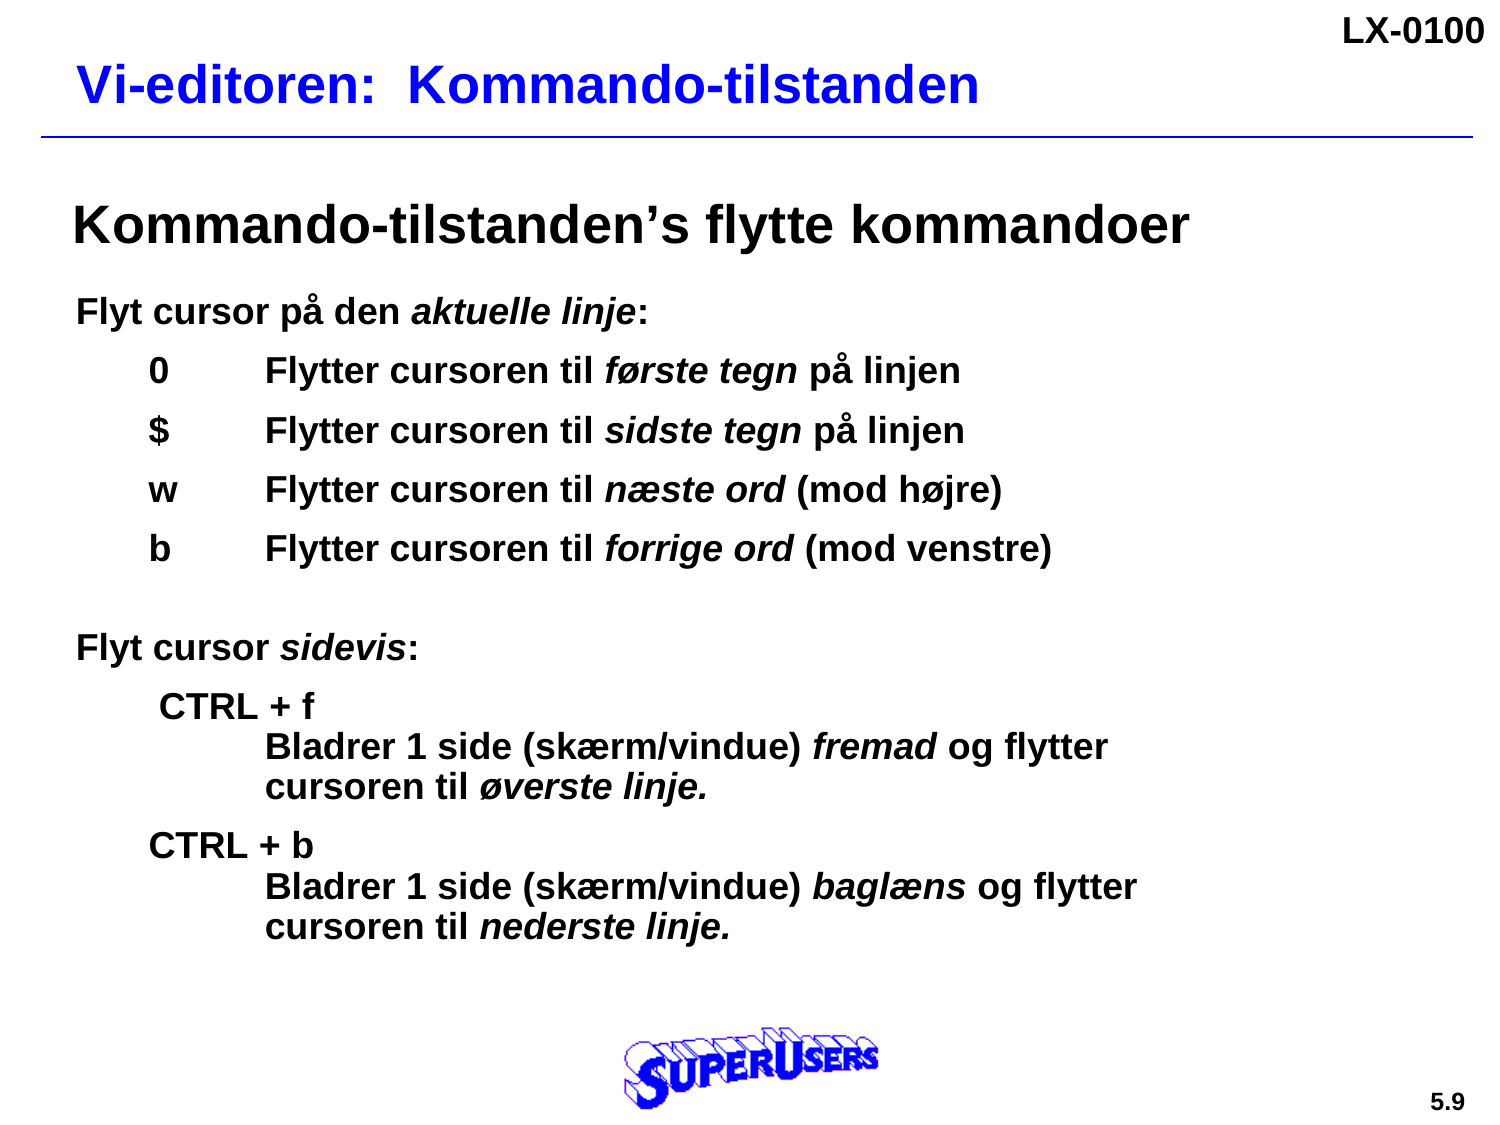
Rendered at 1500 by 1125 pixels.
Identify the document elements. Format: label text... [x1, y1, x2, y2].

list Flyt cursor på den aktuelle linje: 0 Flytter cursoren til første tegn på linjen $ Flytter cursoren til sidste tegn på linjen w Flytter cursoren til næste ord (mod højre) b Flytter cursoren til forrige ord (mod venstre) Flyt cursor sidevis: CTRL + f Bladrer 1 side (skærm/vindue) fremad og flytter cursoren til øverste linje. CTRL + b Bladrer 1 side (skærm/vindue) baglæns og flytter cursoren til nederste linje. [75, 292, 1252, 1069]
list Kommando-tilstanden’s flytte kommandoer [58, 189, 1388, 266]
title Vi-editoren: Kommando-tilstanden [76, 39, 1424, 126]
picture [620, 1069, 880, 1111]
